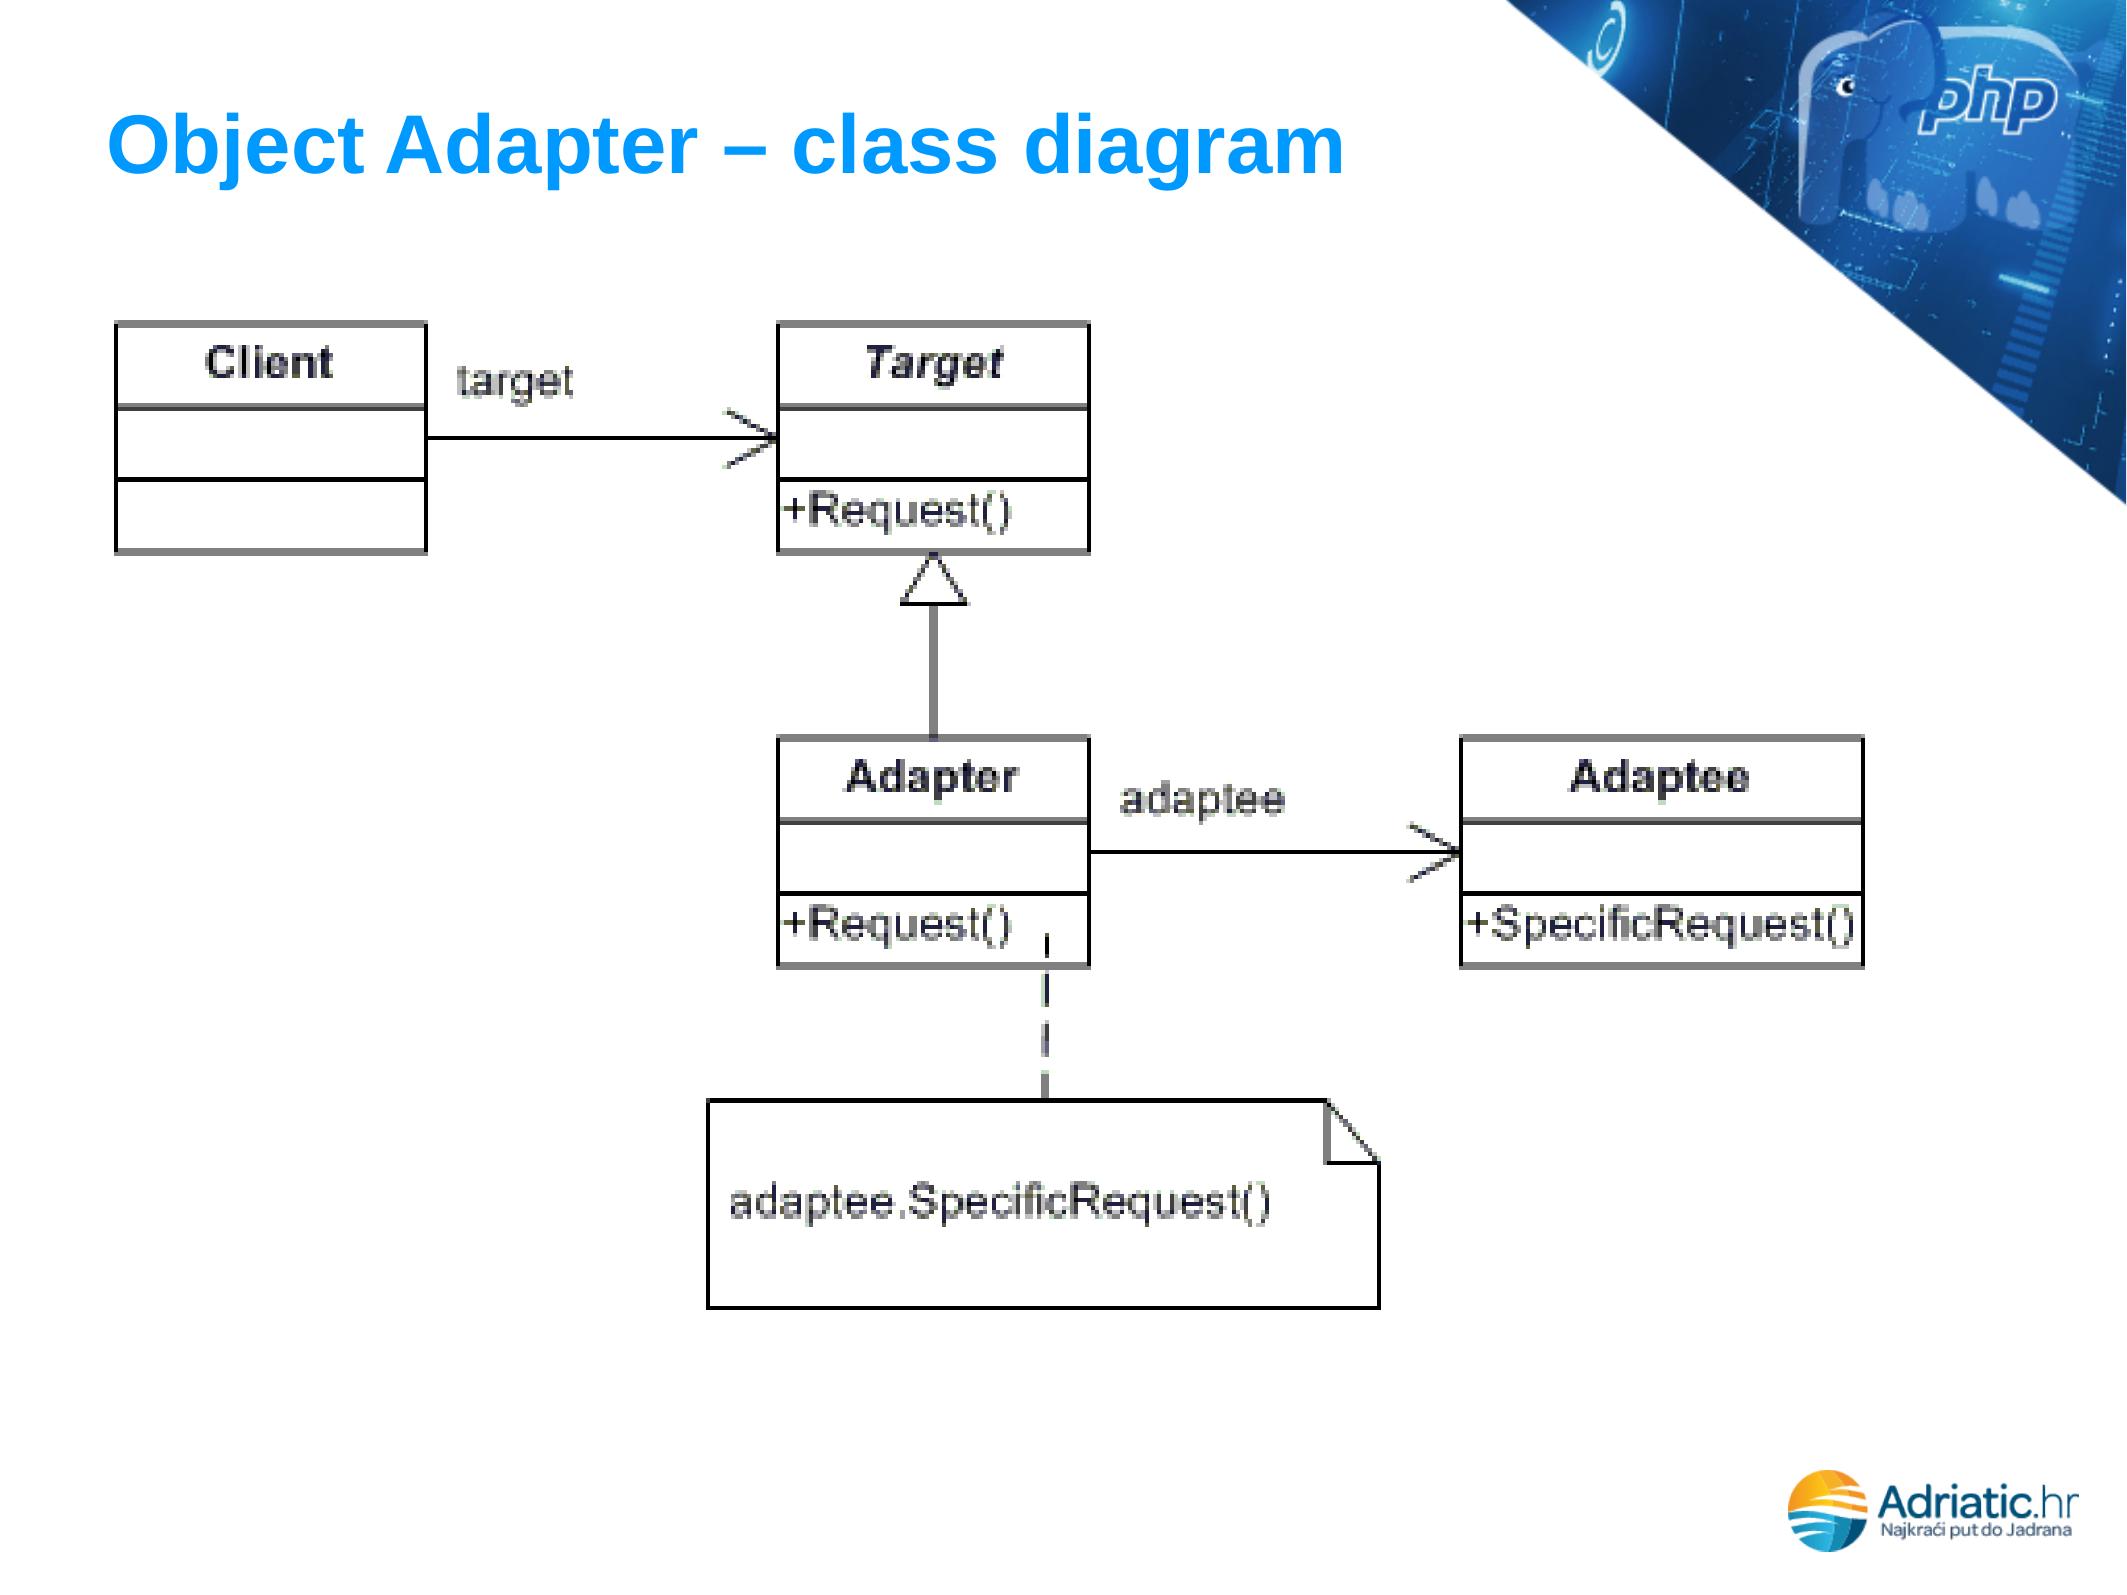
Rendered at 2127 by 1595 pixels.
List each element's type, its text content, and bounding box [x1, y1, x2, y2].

title Object Adapter – class diagram [106, 70, 1630, 219]
picture [106, 0, 2127, 1335]
picture [1788, 1470, 2079, 1552]
